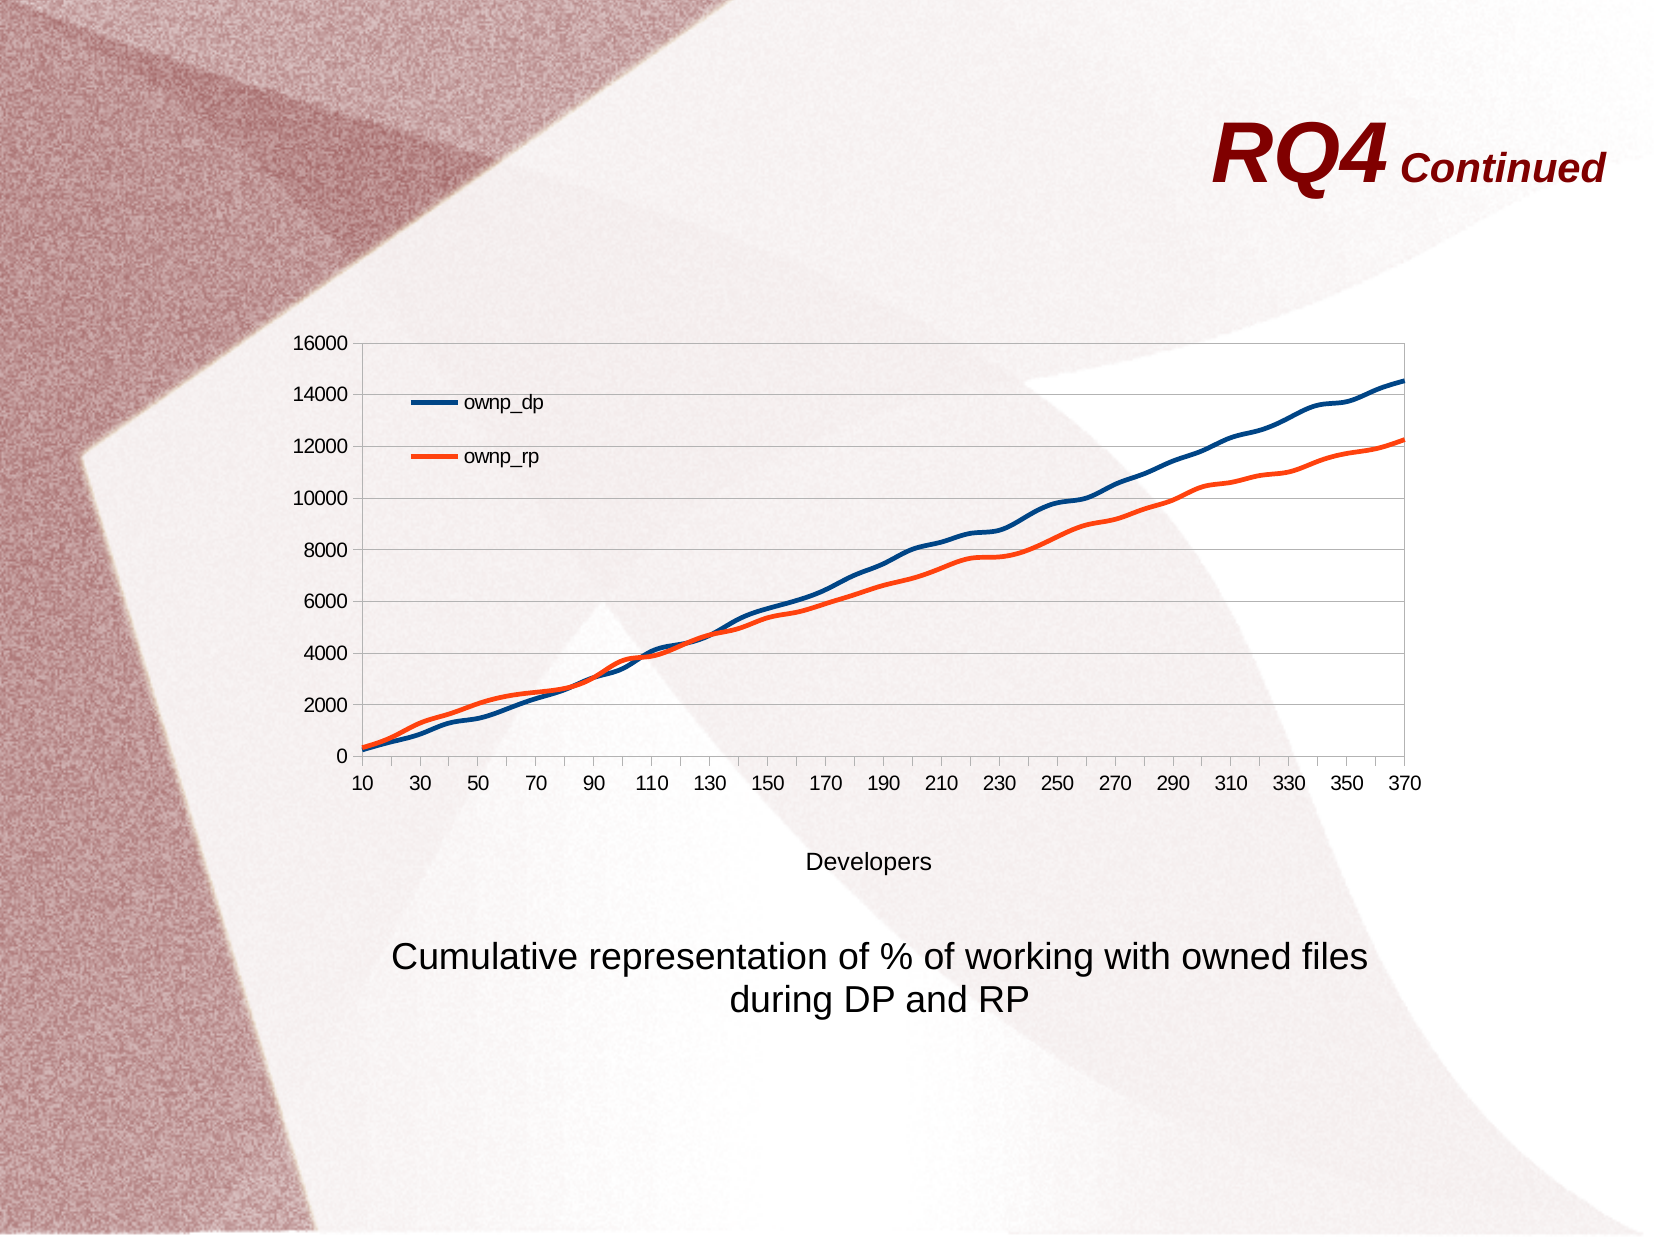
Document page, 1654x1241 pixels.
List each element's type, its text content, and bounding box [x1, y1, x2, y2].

text_box Cumulative representation of % of working with owned files during DP and RP [355, 928, 1406, 1067]
title RQ4 Continued [596, 49, 1607, 257]
picture [0, 0, 1654, 1241]
chart [195, 274, 1451, 866]
text_box Developers [790, 840, 956, 884]
